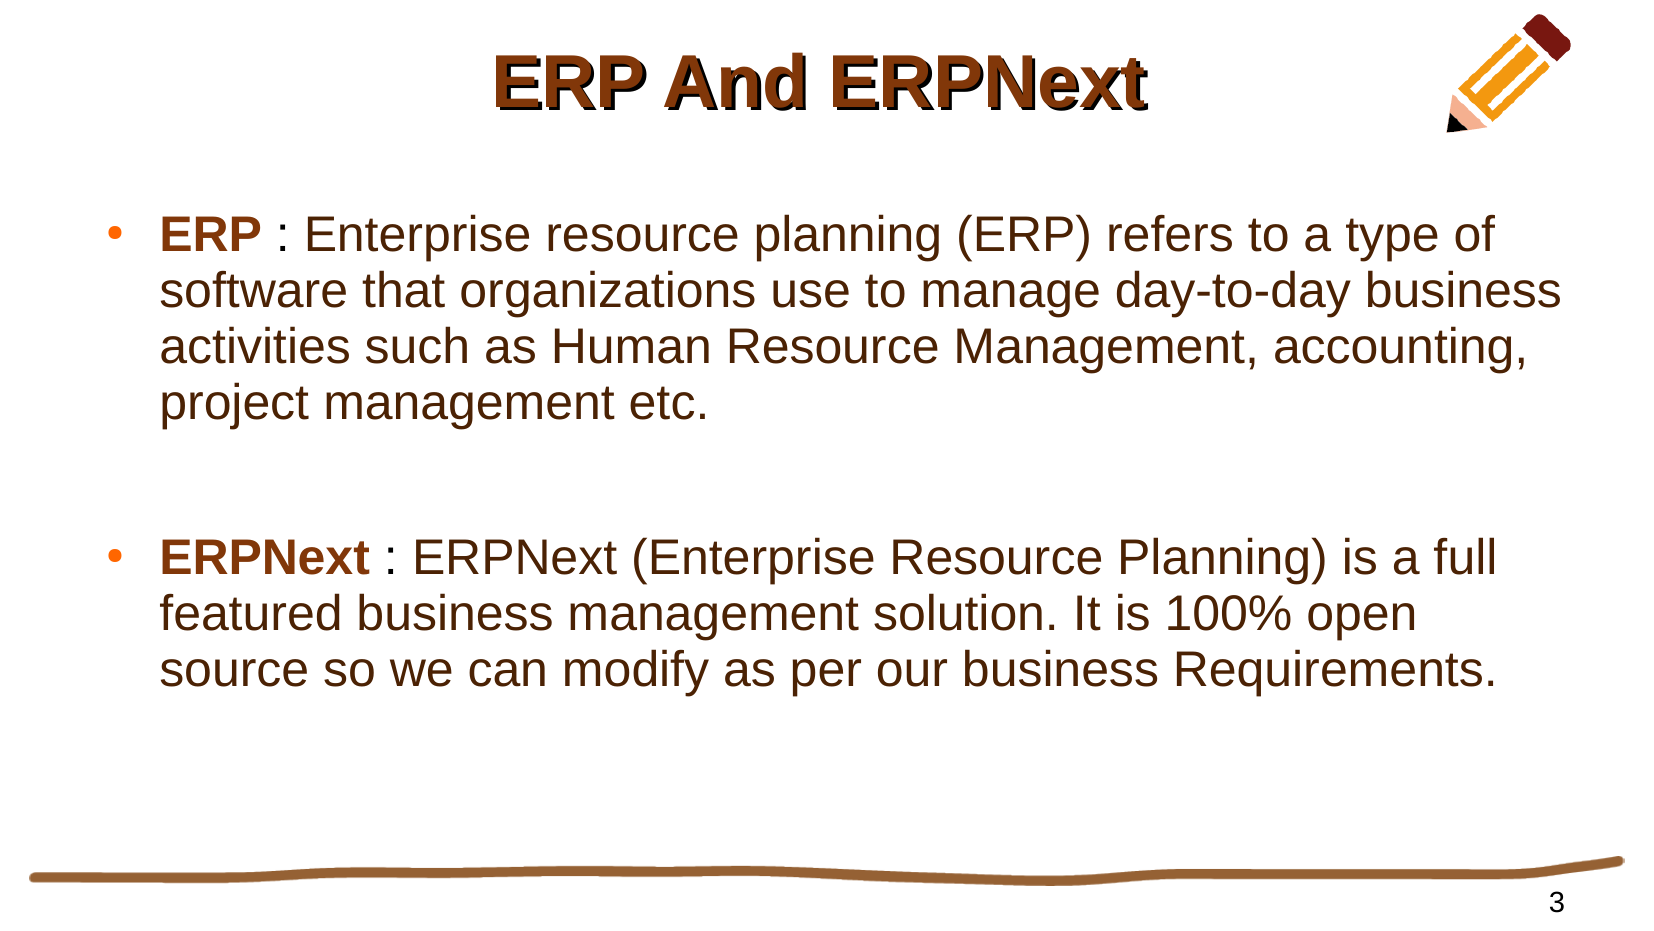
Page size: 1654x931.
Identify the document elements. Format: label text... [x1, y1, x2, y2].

list ERP : Enterprise resource planning (ERP) refers to a type of software that organizations use to manage day-to-day business activities such as Human Resource Management, accounting, project management etc. ERPNext : ERPNext (Enterprise Resource Planning) is a full featured business management solution. It is 100% open source so we can modify as per our business Requirements. [88, 206, 1565, 857]
picture [1446, 14, 1571, 133]
title ERP And ERPNext [150, 29, 1509, 133]
picture [29, 856, 1625, 886]
